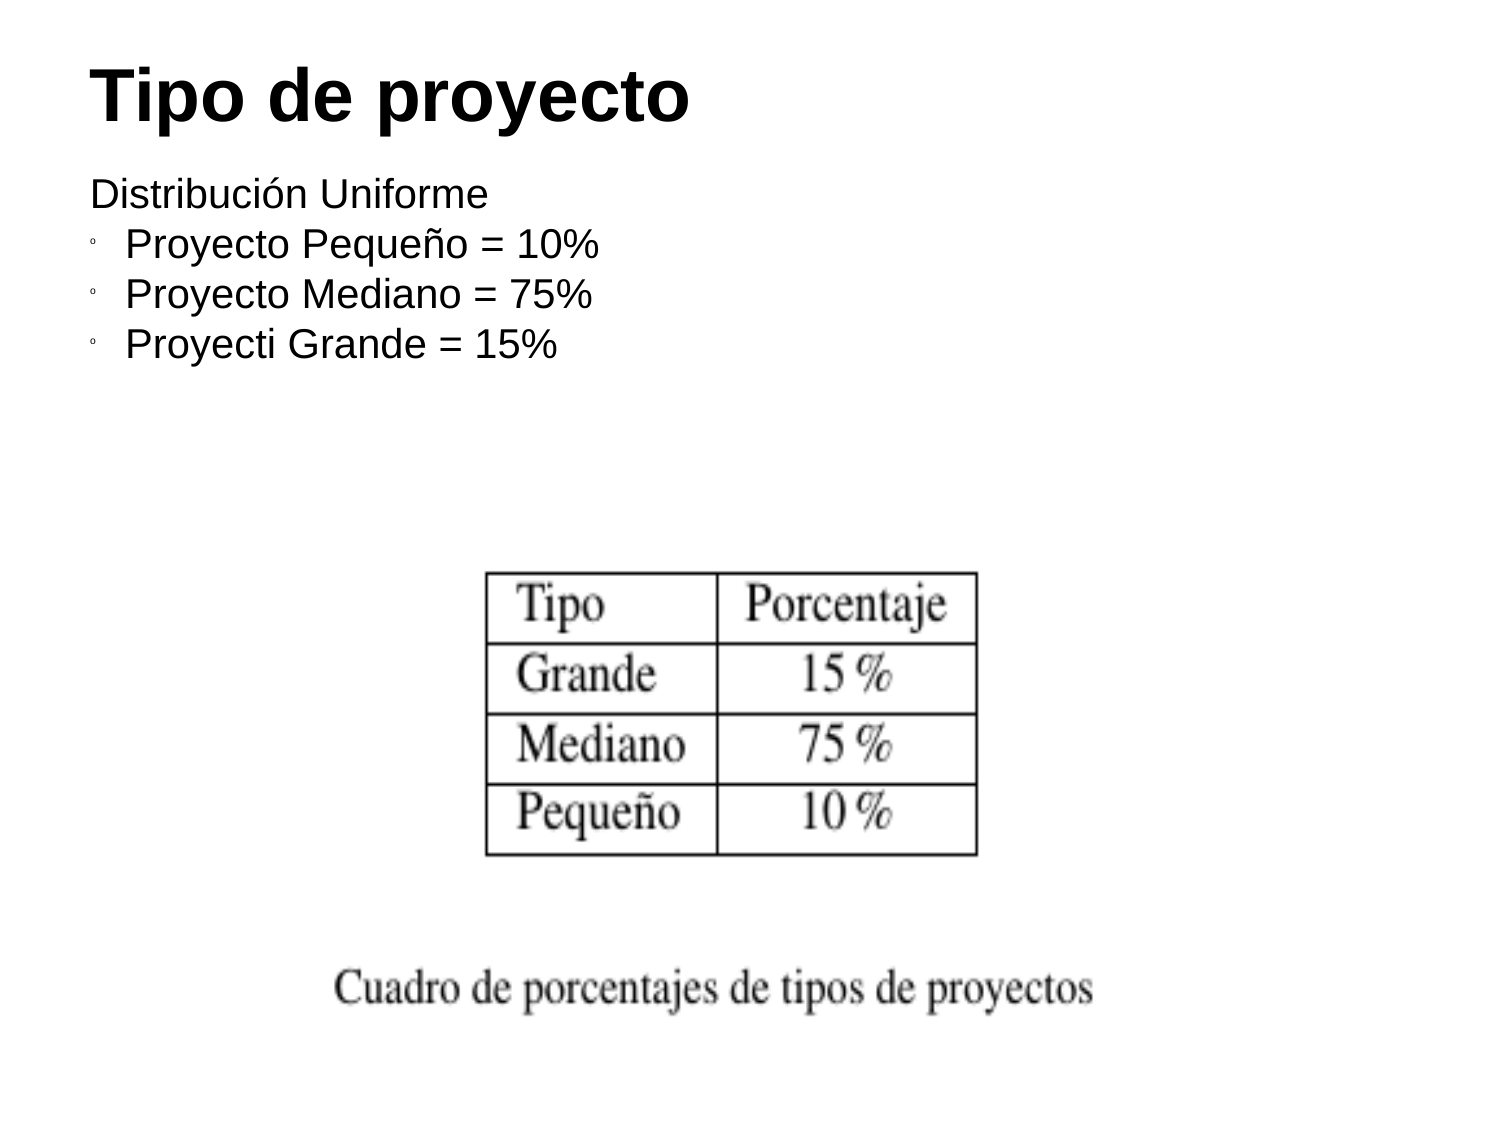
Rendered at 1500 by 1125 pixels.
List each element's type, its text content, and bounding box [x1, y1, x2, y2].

picture [180, 524, 1290, 1047]
text_box Distribución Uniforme Proyecto Pequeño = 10% Proyecto Mediano = 75% Proyecti Grande = 15% [74, 151, 1440, 510]
text_box Tipo de proyecto [75, 37, 1425, 151]
